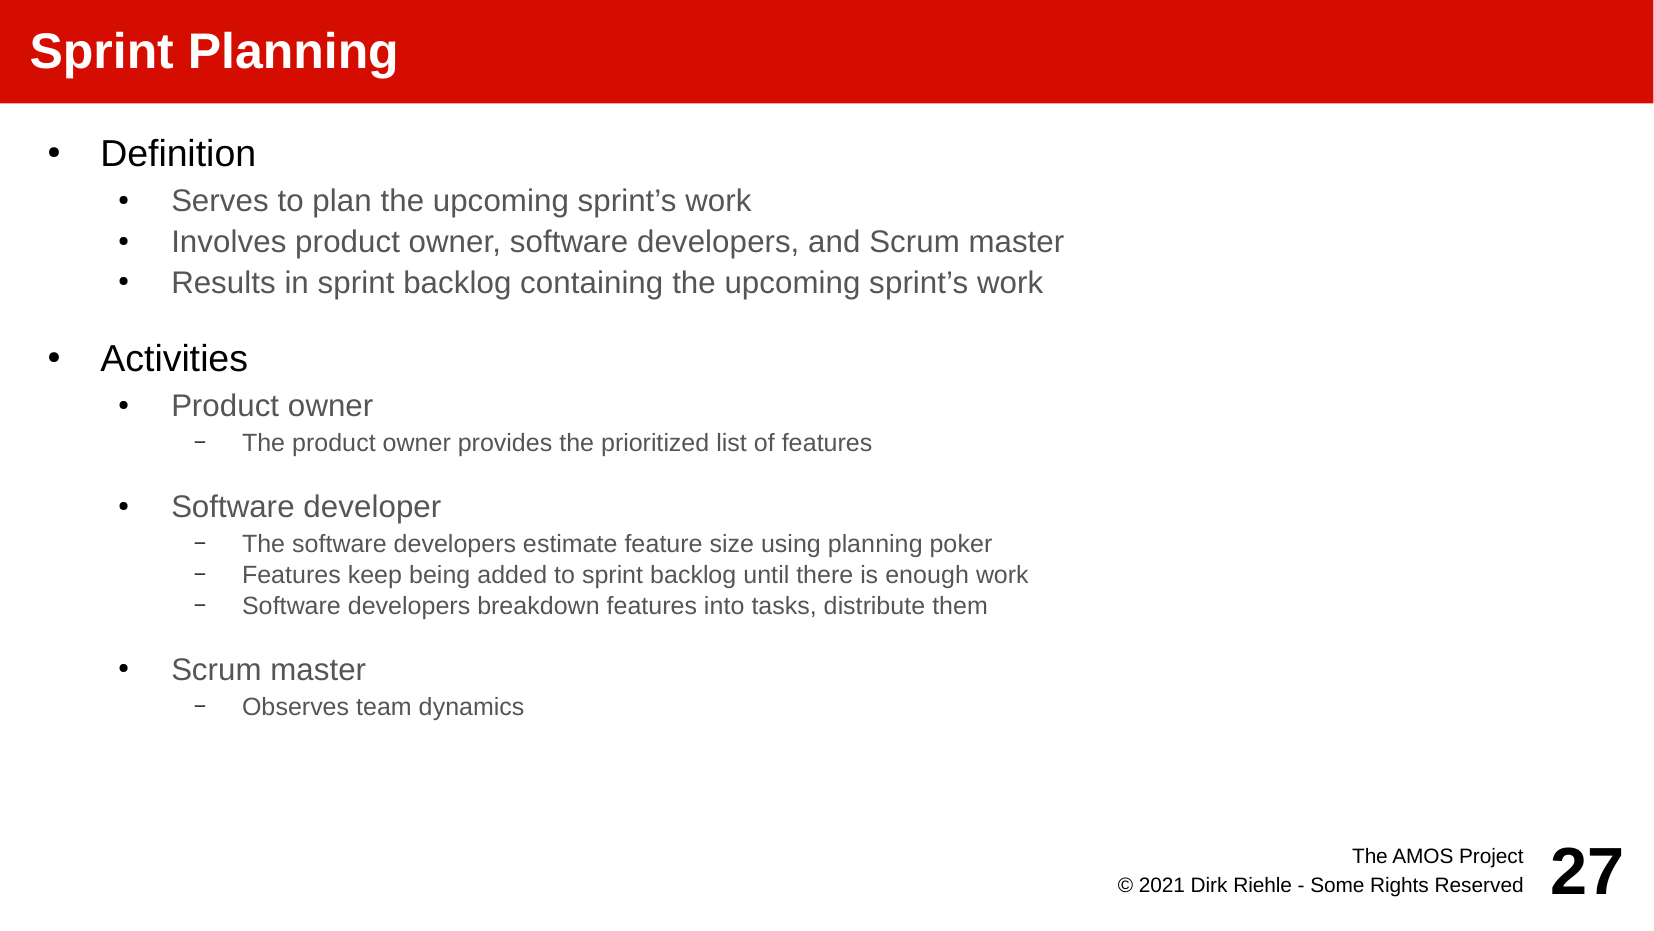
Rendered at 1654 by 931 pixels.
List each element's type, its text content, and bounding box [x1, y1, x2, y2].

list Definition Serves to plan the upcoming sprint’s work Involves product owner, software developers, and Scrum master Results in sprint backlog containing the upcoming sprint’s work Activities Product owner The product owner provides the prioritized list of features Software developer The software developers estimate feature size using planning poker Features keep being added to sprint backlog until there is enough work Software developers breakdown features into tasks, distribute them Scrum master Observes team dynamics [29, 132, 1625, 813]
title Sprint Planning [0, 0, 1654, 104]
